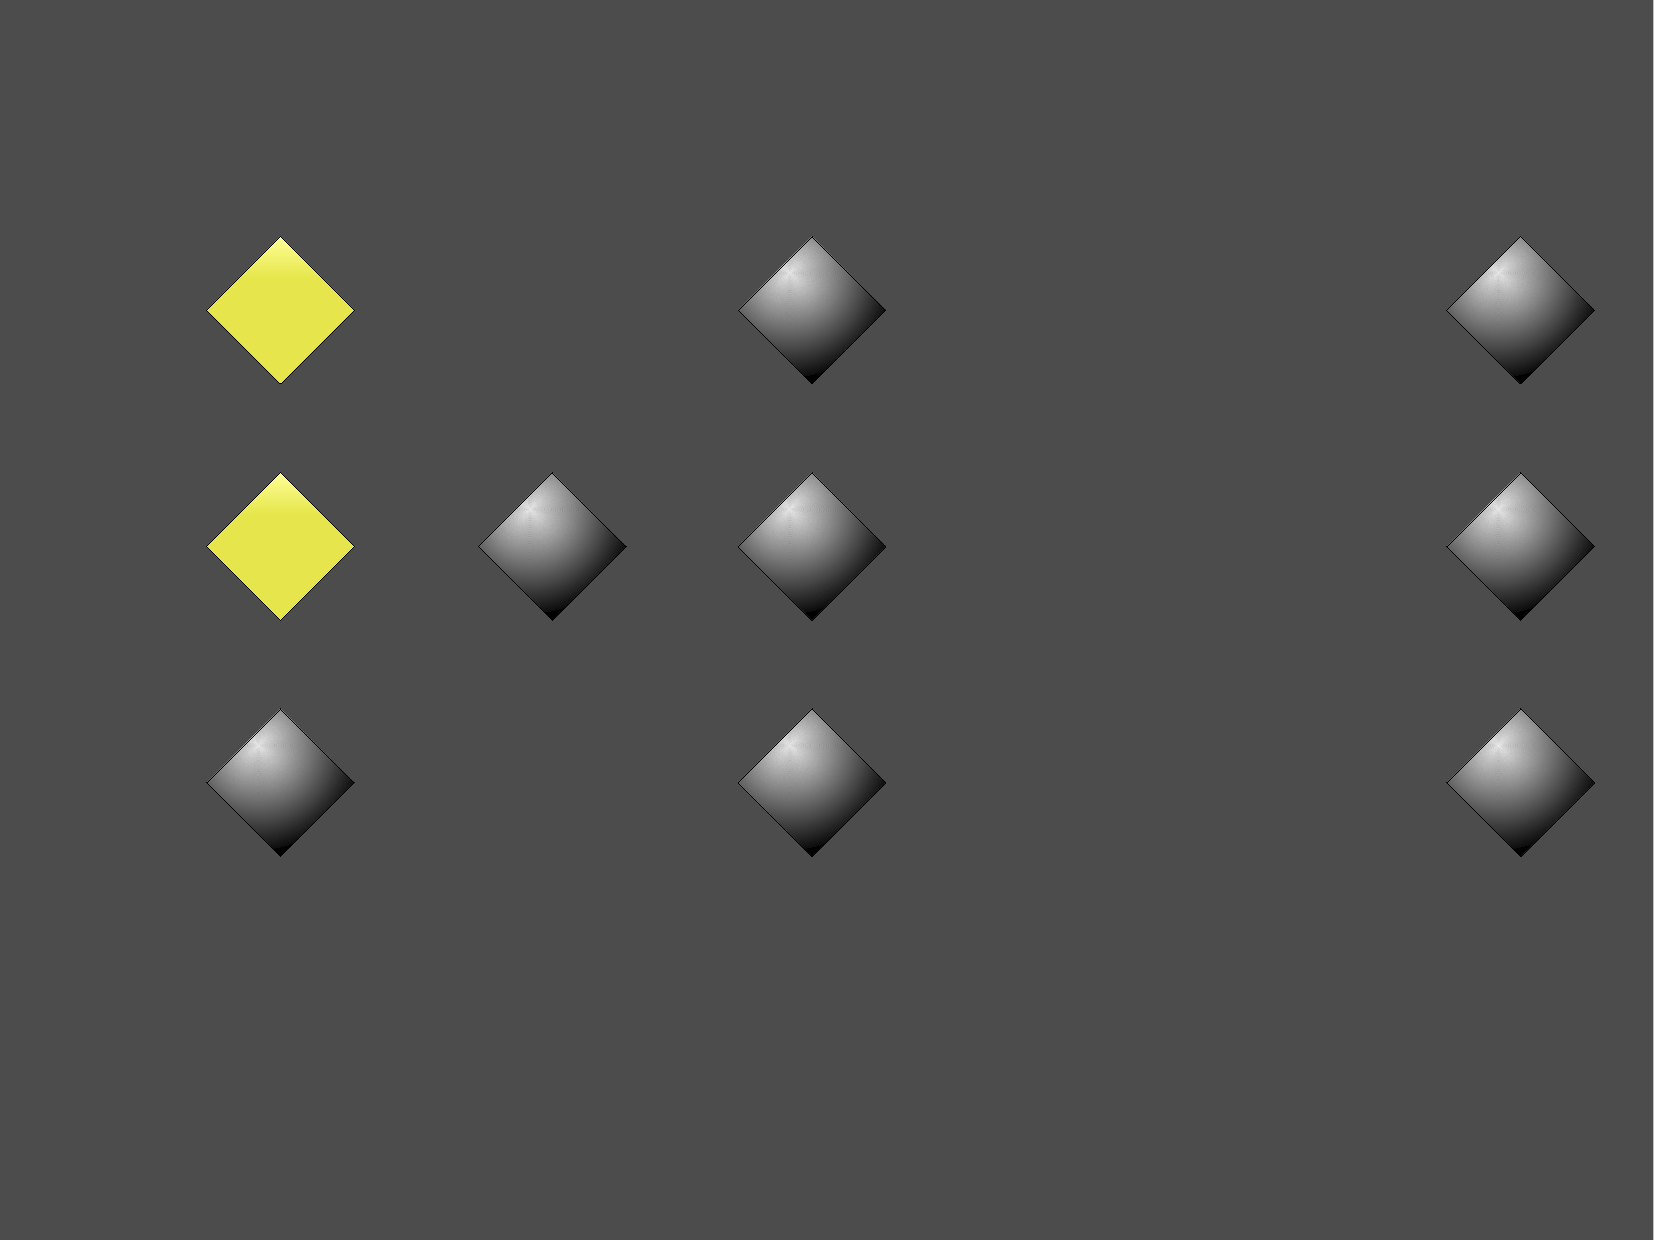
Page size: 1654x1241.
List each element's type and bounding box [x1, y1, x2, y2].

text_box [206, 472, 355, 621]
text_box [738, 236, 886, 384]
text_box [206, 708, 355, 857]
text_box [738, 472, 886, 621]
text_box [1446, 708, 1595, 857]
text_box [206, 236, 355, 384]
text_box [1446, 472, 1595, 621]
text_box [1446, 236, 1595, 384]
text_box [738, 708, 886, 857]
text_box [478, 472, 627, 621]
